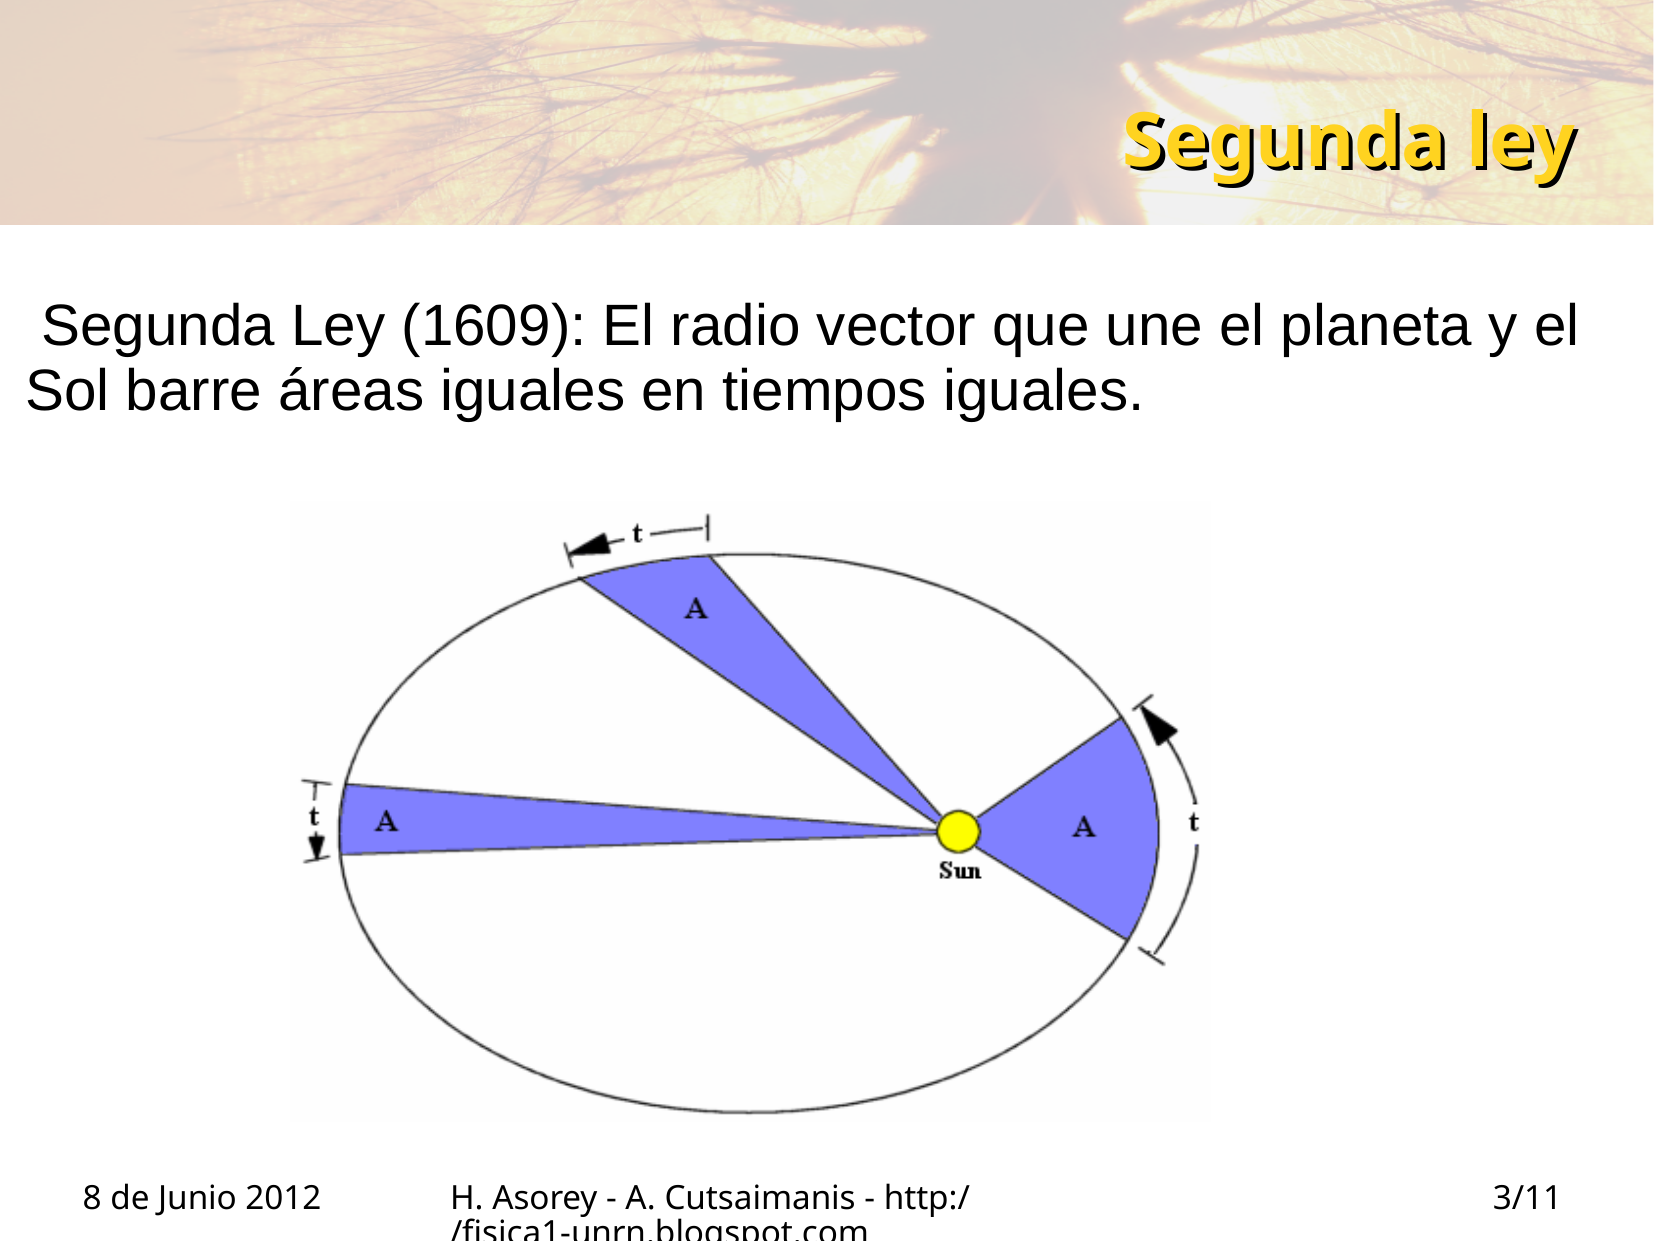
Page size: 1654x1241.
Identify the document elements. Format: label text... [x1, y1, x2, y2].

text_box Segunda Ley (1609): El radio vector que une el planeta y el Sol barre áreas iguales en tiempos iguales. [10, 284, 1625, 430]
picture [0, 0, 1654, 225]
title Segunda ley [86, 49, 1576, 226]
picture [290, 501, 1211, 1123]
